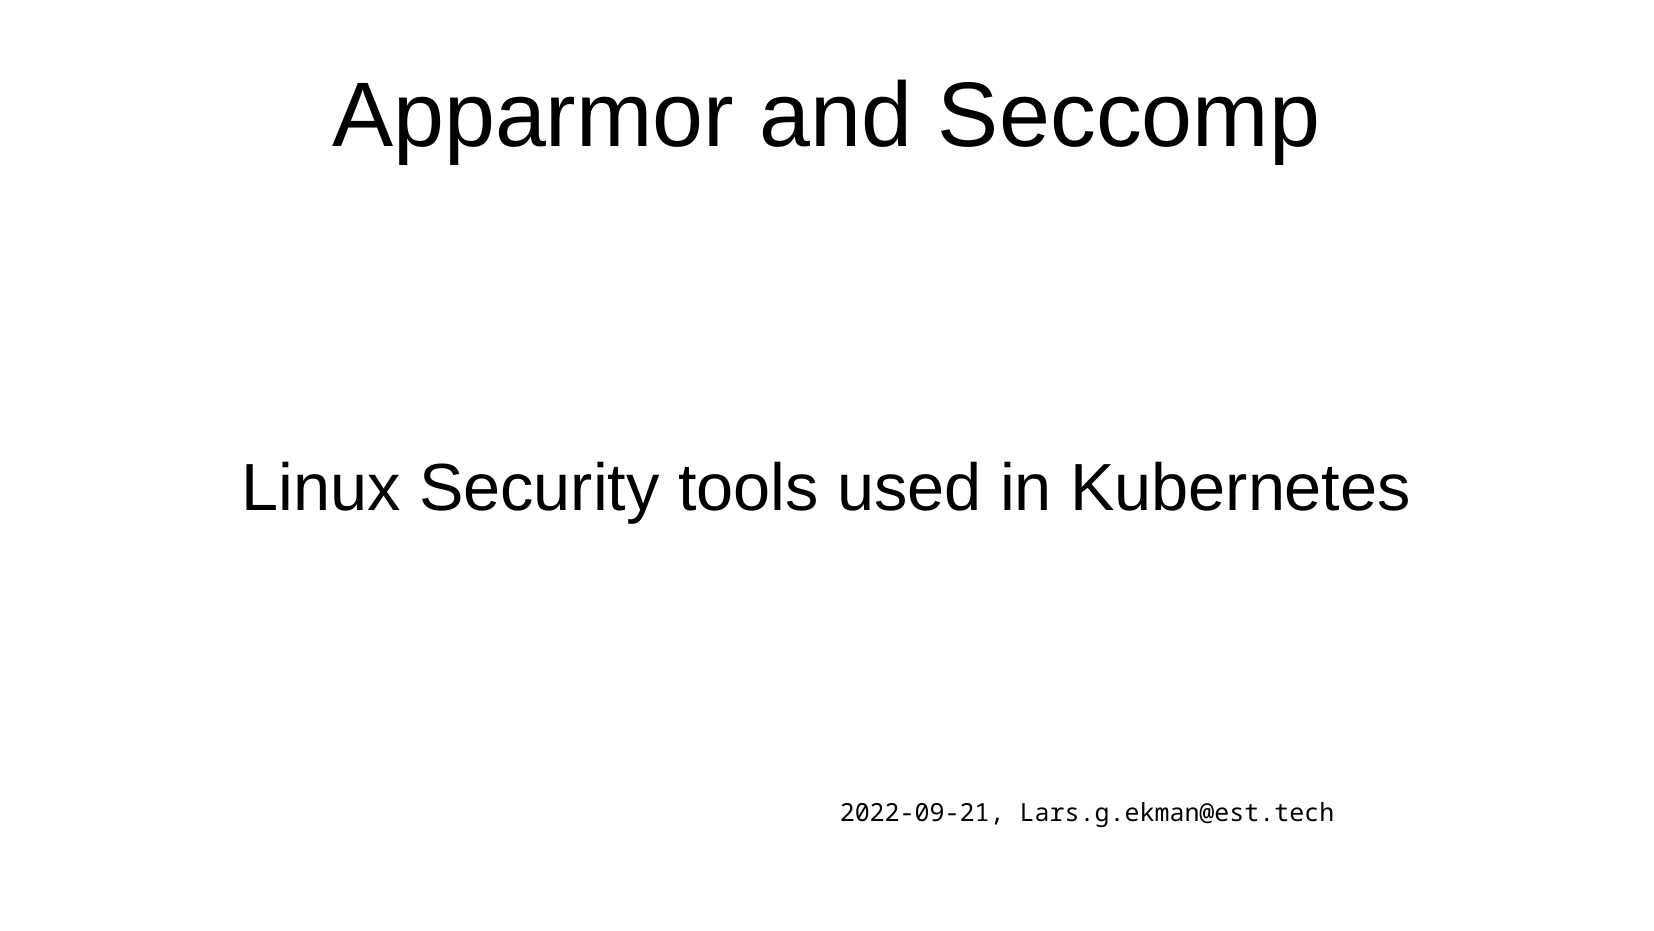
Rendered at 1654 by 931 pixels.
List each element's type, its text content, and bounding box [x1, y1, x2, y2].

text_box 2022-09-21, Lars.g.ekman@est.tech [825, 787, 1538, 863]
subtitle Linux Security tools used in Kubernetes [82, 217, 1571, 758]
title Apparmor and Seccomp [82, 37, 1571, 193]
